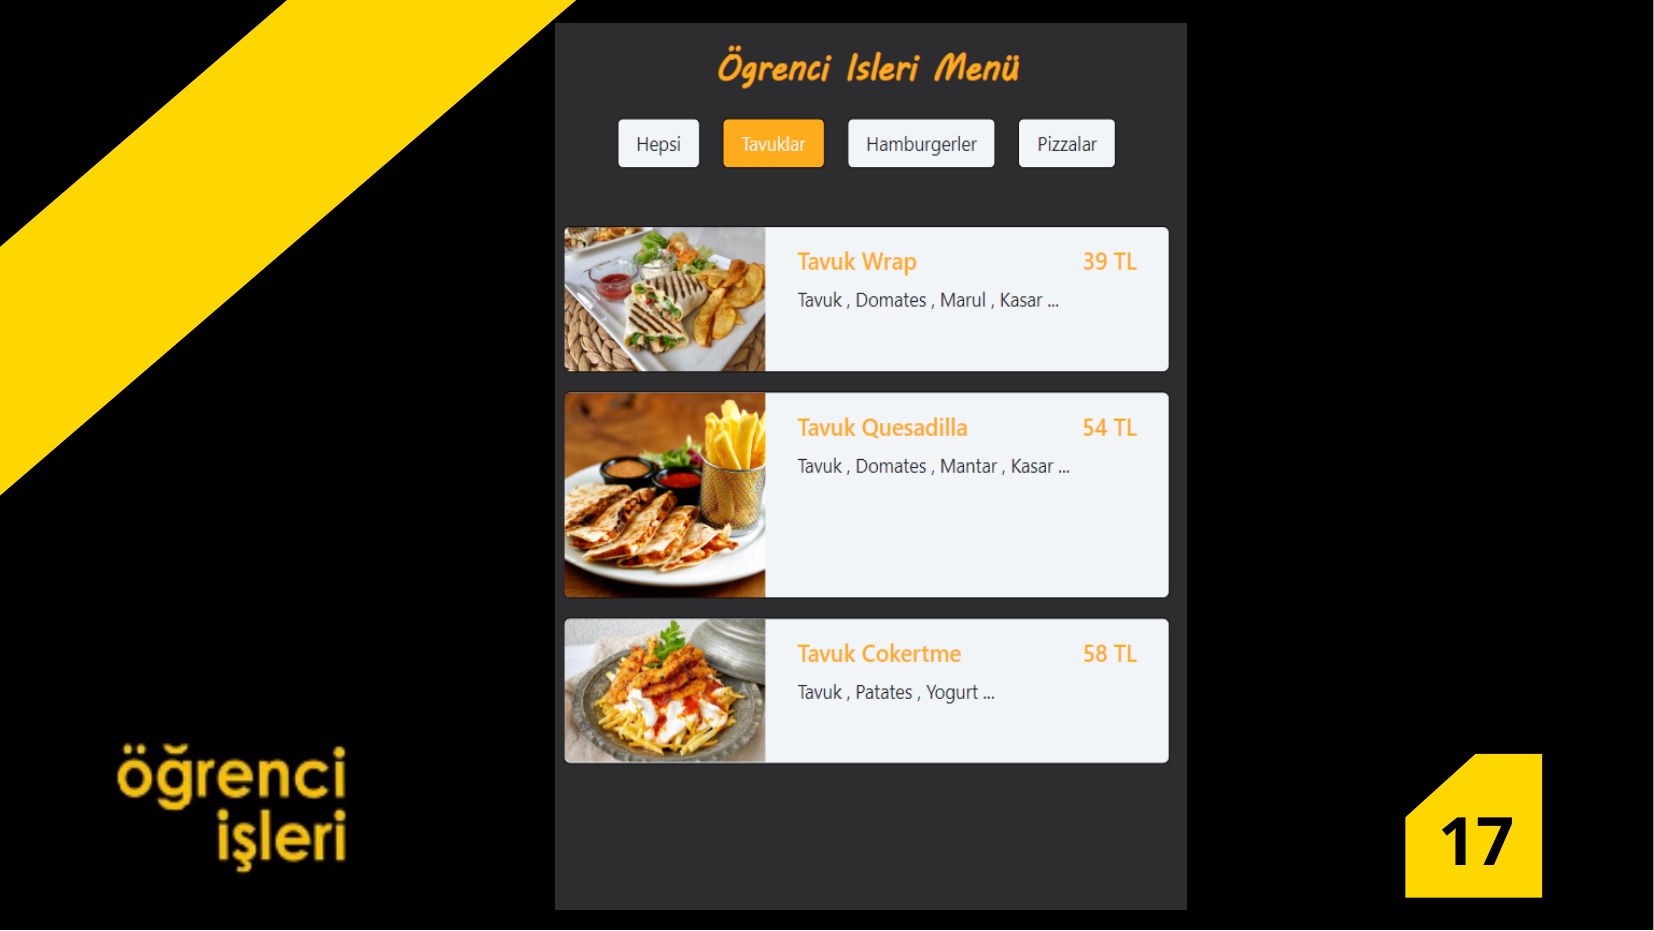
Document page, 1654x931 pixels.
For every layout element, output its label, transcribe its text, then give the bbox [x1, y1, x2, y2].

text_box [0, 0, 577, 496]
picture [555, 23, 1187, 910]
picture [70, 708, 420, 929]
text_box [1405, 801, 1543, 898]
text_box [1434, 753, 1543, 791]
text_box 17 [1423, 791, 1543, 887]
